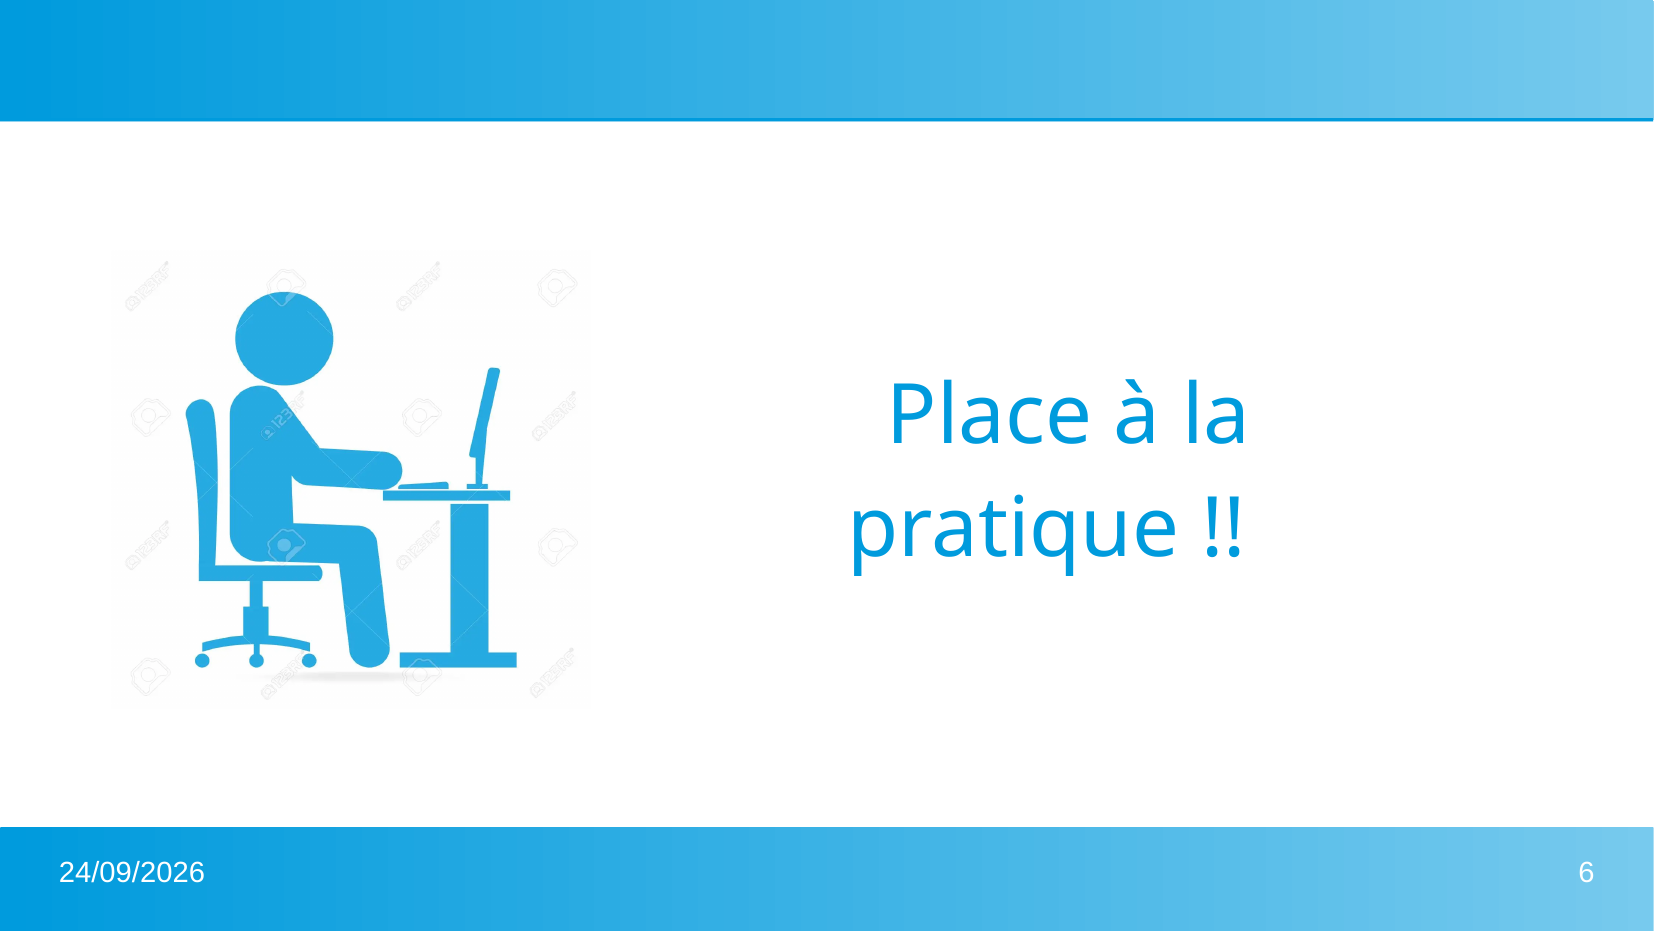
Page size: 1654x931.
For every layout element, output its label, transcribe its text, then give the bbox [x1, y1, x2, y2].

list Place à la pratique !! [679, 354, 1388, 414]
picture [111, 250, 591, 709]
